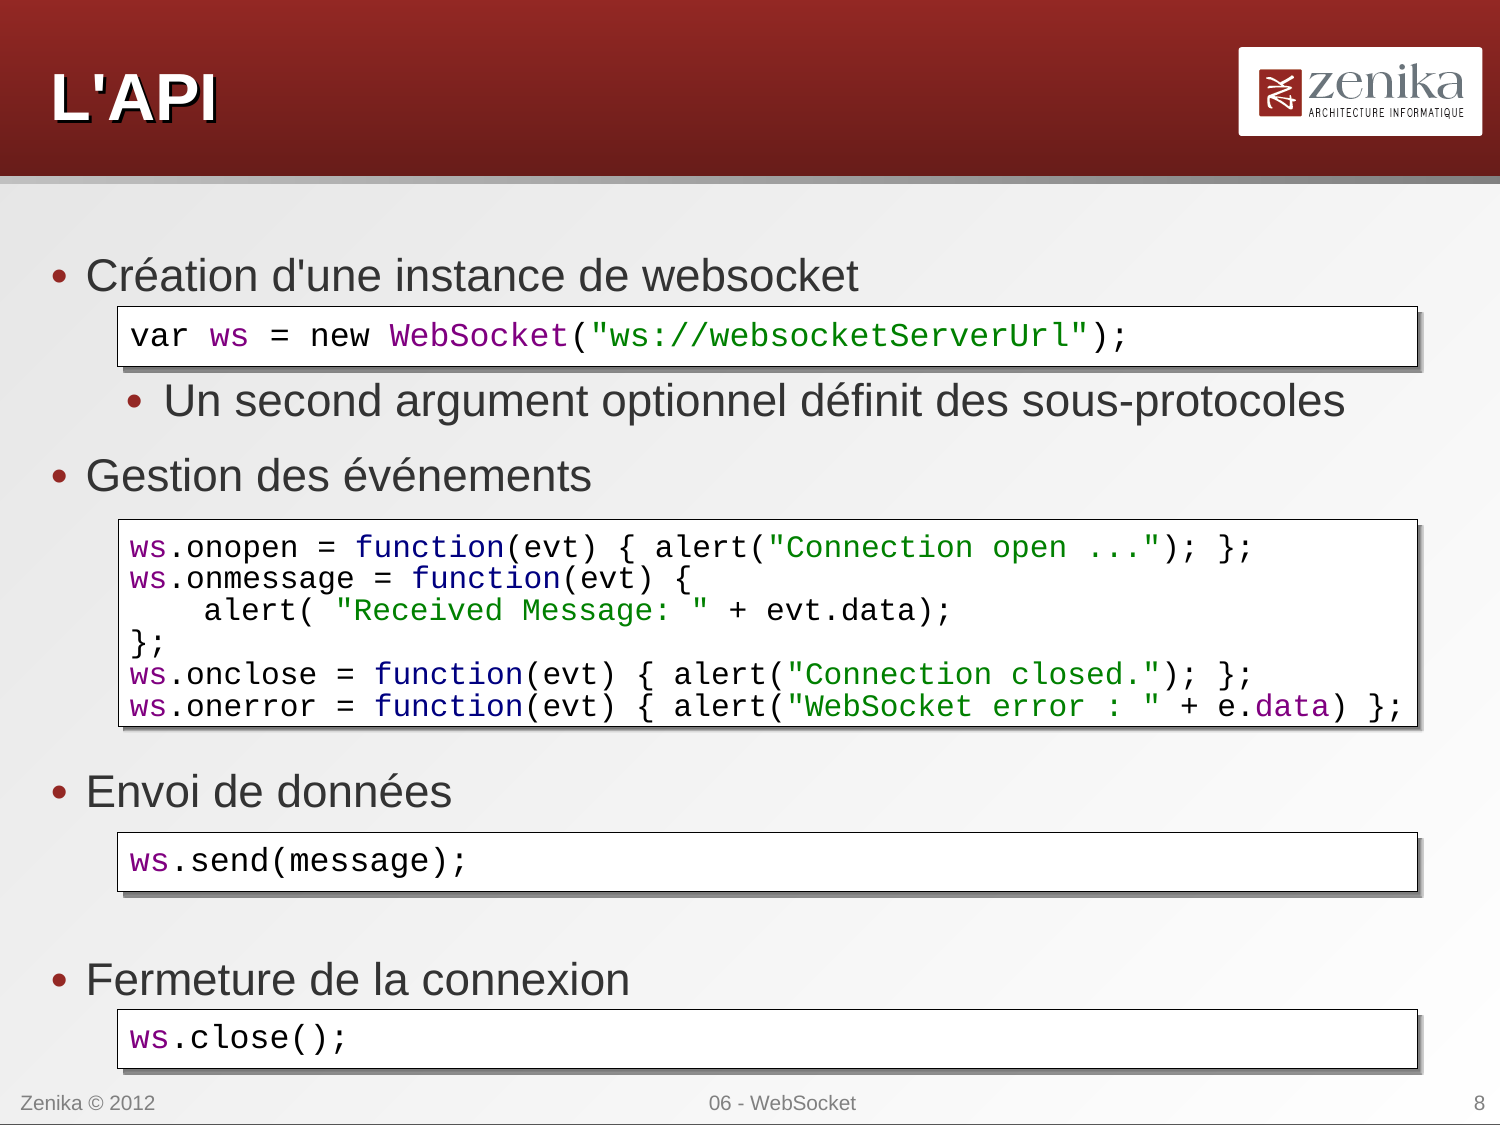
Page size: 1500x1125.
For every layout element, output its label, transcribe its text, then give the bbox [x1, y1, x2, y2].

text_box ws.close(); [117, 1009, 1418, 1069]
title L'API [50, 15, 1206, 180]
text_box ws.onopen = function(evt) { alert("Connection open ..."); }; ws.onmessage = function(evt) { alert( "Received Message: " + evt.data); }; ws.onclose = function(evt) { alert("Connection closed."); }; ws.onerror = function(evt) { alert("WebSocket error : " + e.data) }; [118, 519, 1418, 727]
picture [1257, 58, 1464, 125]
text_box ws.send(message); [117, 832, 1418, 892]
list Création d'une instance de websocket Un second argument optionnel définit des sous-protocoles Gestion des événements Envoi de données Fermeture de la connexion [50, 249, 1435, 1079]
text_box var ws = new WebSocket("ws://websocketServerUrl"); [117, 306, 1418, 367]
